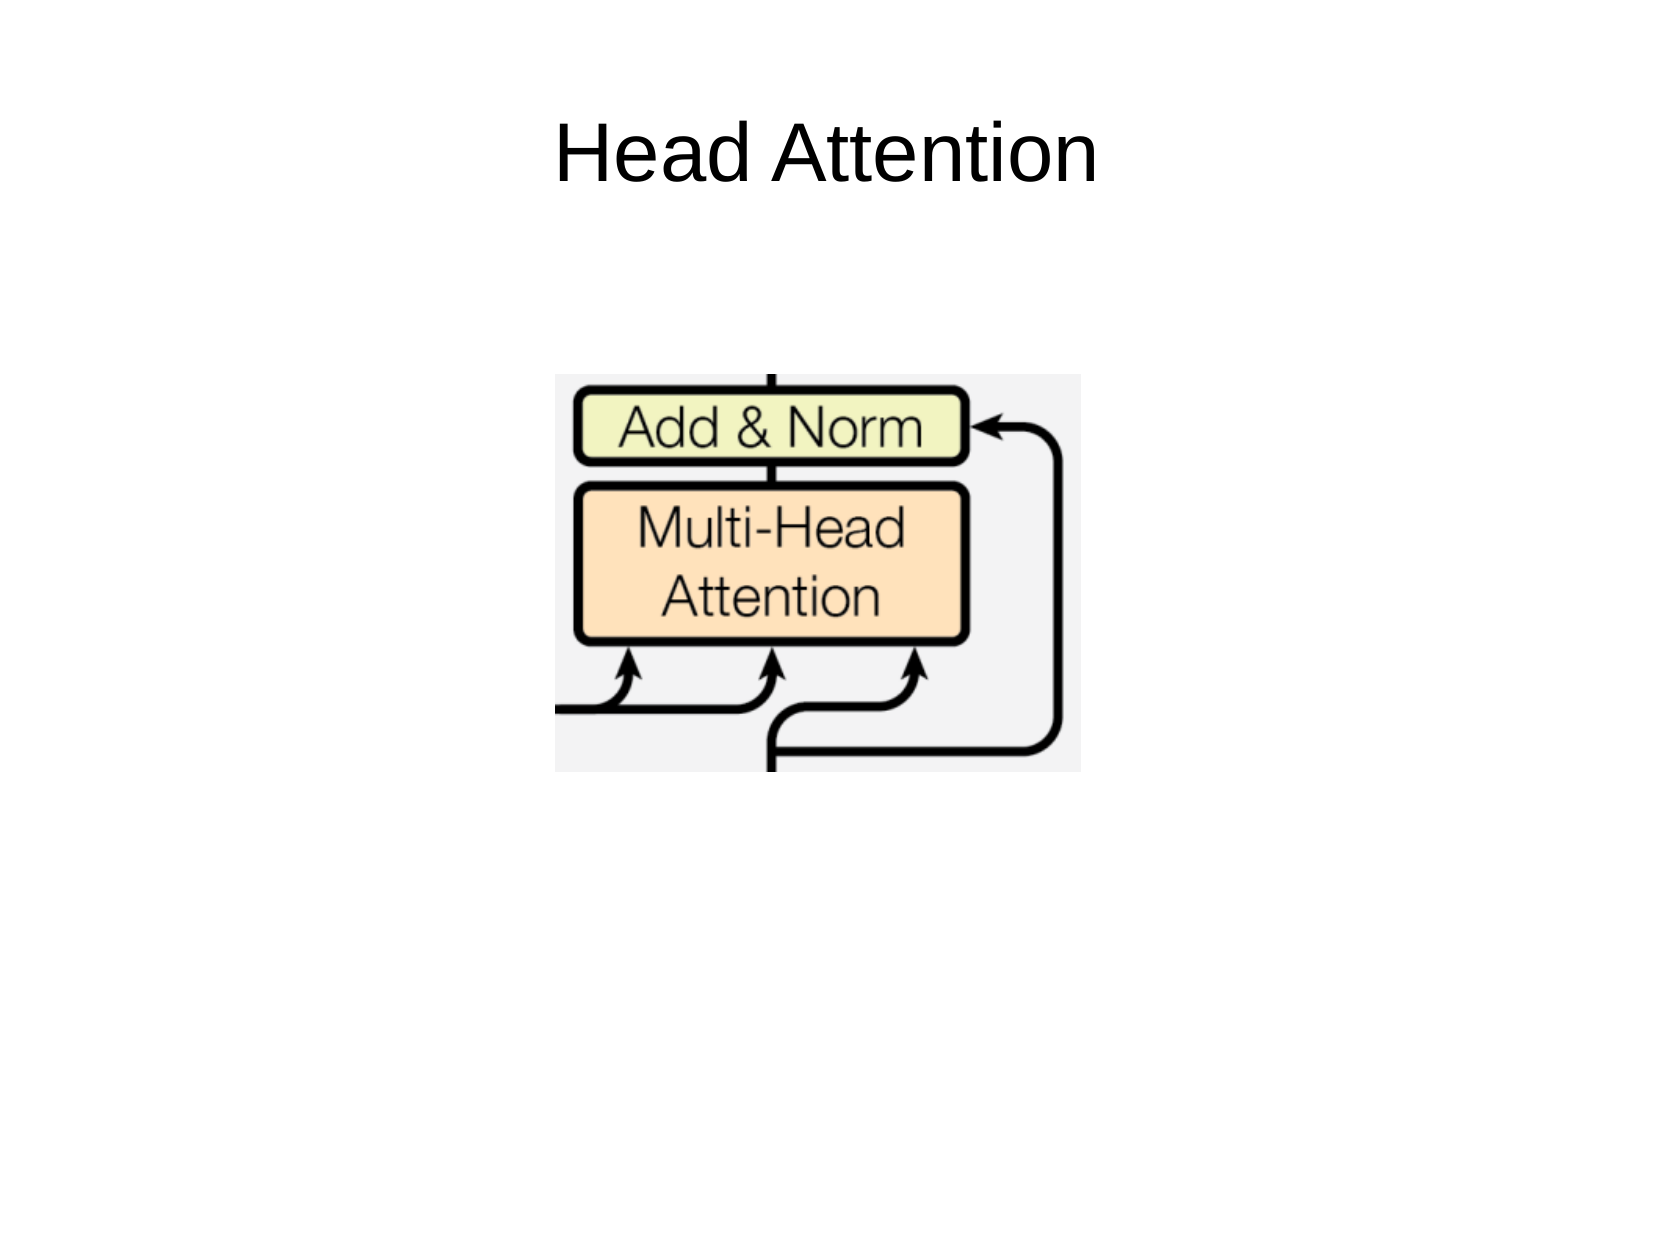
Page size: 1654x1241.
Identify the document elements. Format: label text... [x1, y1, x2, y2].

title Head Attention [82, 16, 1571, 290]
picture [555, 374, 1081, 772]
